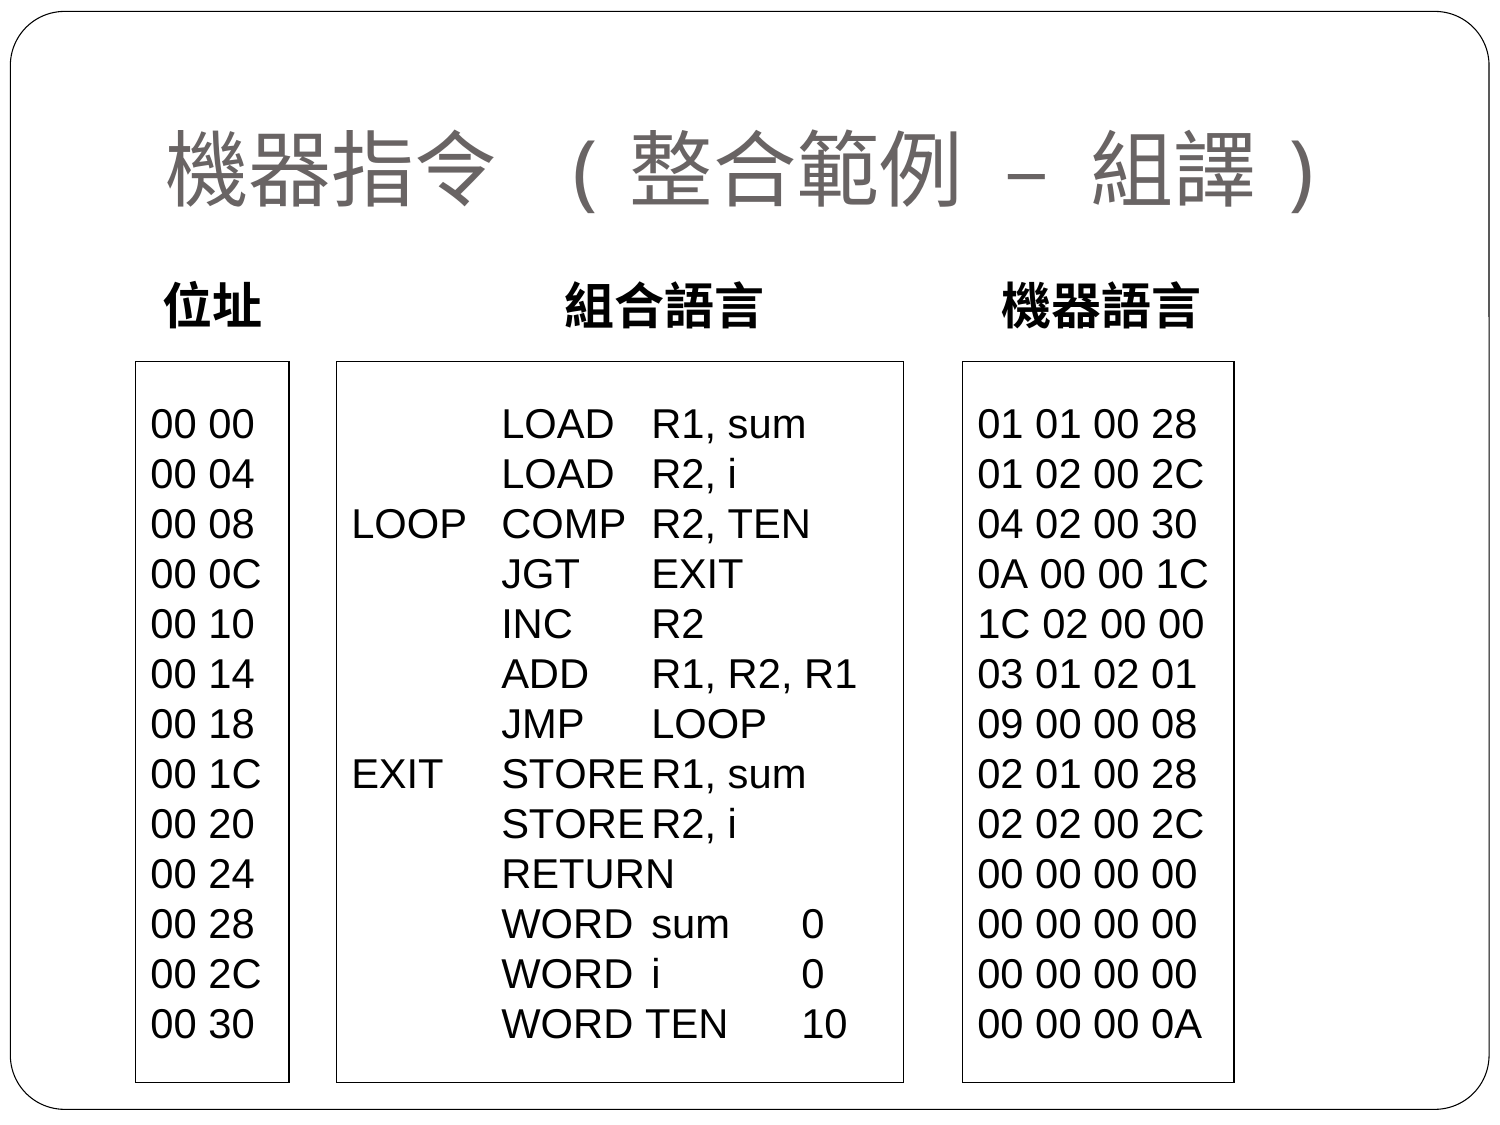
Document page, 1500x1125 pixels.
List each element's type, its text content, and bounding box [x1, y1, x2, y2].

text_box LOAD R1, sum LOAD R2, i LOOP COMP R2, TEN JGT EXIT INC R2 ADD R1, R2, R1 JMP LOOP EXIT STORE R1, sum STORE R2, i RETURN WORD sum 0 WORD i 0 WORD TEN 10 [336, 361, 904, 1083]
title 機器指令 (整合範例 – 組譯) [150, 44, 1426, 233]
text_box 機器語言 [986, 267, 1217, 343]
text_box 00 00 00 04 00 08 00 0C 00 10 00 14 00 18 00 1C 00 20 00 24 00 28 00 2C 00 30 [135, 361, 289, 1083]
text_box 位址 [147, 267, 278, 343]
text_box 01 01 00 28 01 02 00 2C 04 02 00 30 0A 00 00 1C 1C 02 00 00 03 01 02 01 09 00 00 08 02 01 00 28 02 02 00 2C 00 00 00 00 00 00 00 00 00 00 00 00 00 00 00 0A [962, 361, 1235, 1083]
text_box 組合語言 [549, 266, 780, 343]
